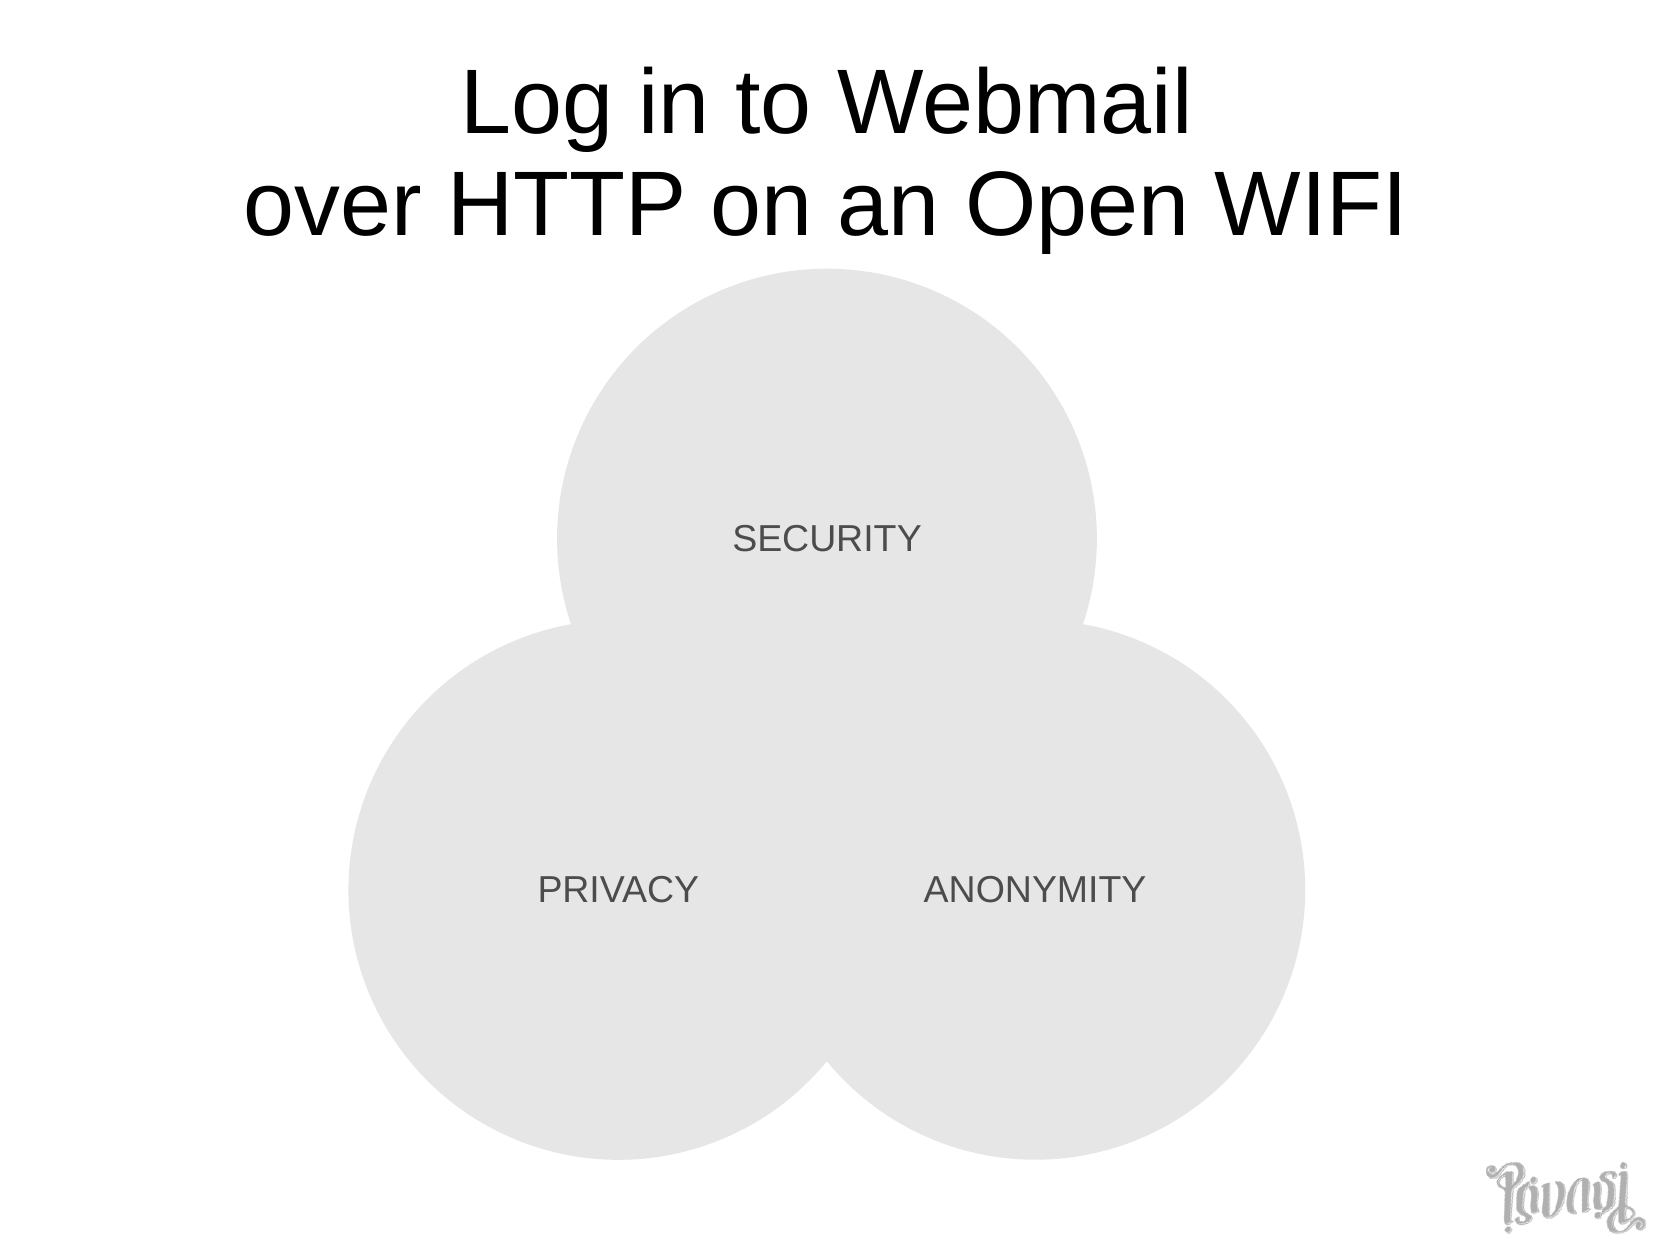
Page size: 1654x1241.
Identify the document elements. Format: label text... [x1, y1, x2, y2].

text_box PRIVACY [351, 622, 827, 1157]
picture [1484, 1147, 1648, 1241]
title Log in to Webmail over HTTP on an Open WIFI [82, 49, 1571, 257]
text_box ANONYMITY [768, 622, 1303, 1157]
text_box SECURITY [560, 271, 1094, 722]
